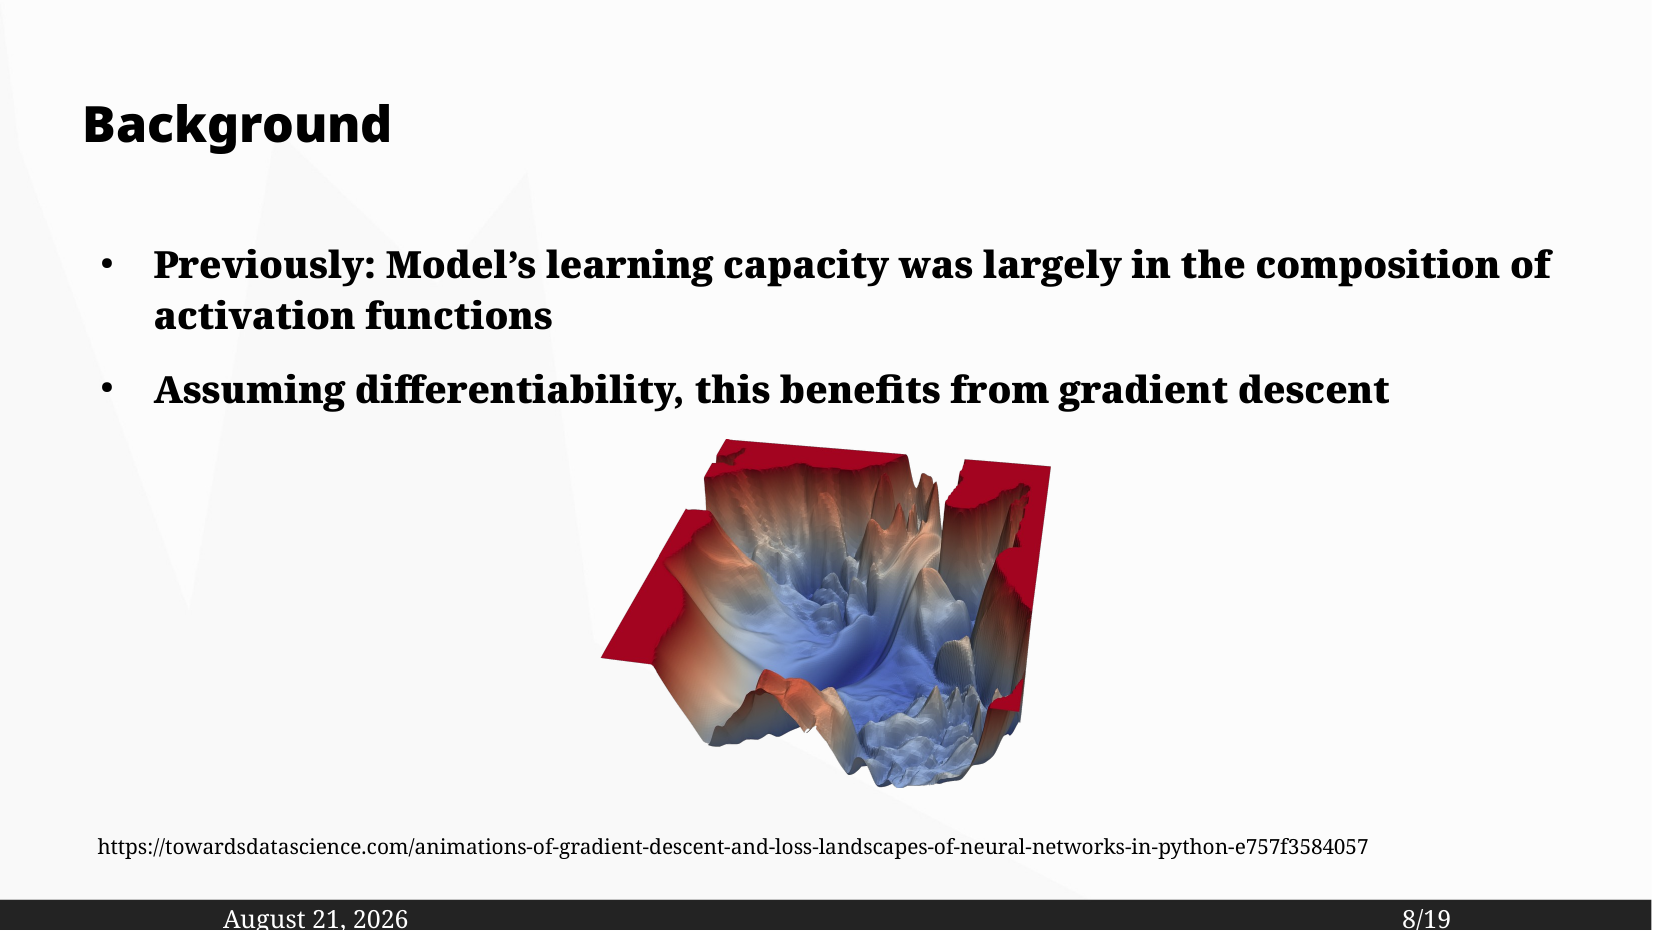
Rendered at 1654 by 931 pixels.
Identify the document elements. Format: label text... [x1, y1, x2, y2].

picture [0, 0, 1652, 931]
list Previously: Model’s learning capacity was largely in the composition of activation functions Assuming differentiability, this benefits from gradient descent [82, 238, 1571, 825]
text_box https://towardsdatascience.com/animations-of-gradient-descent-and-loss-landscapes-of-neural-networks-in-python-e757f3584057 [82, 825, 1576, 861]
title Background [82, 45, 1571, 202]
